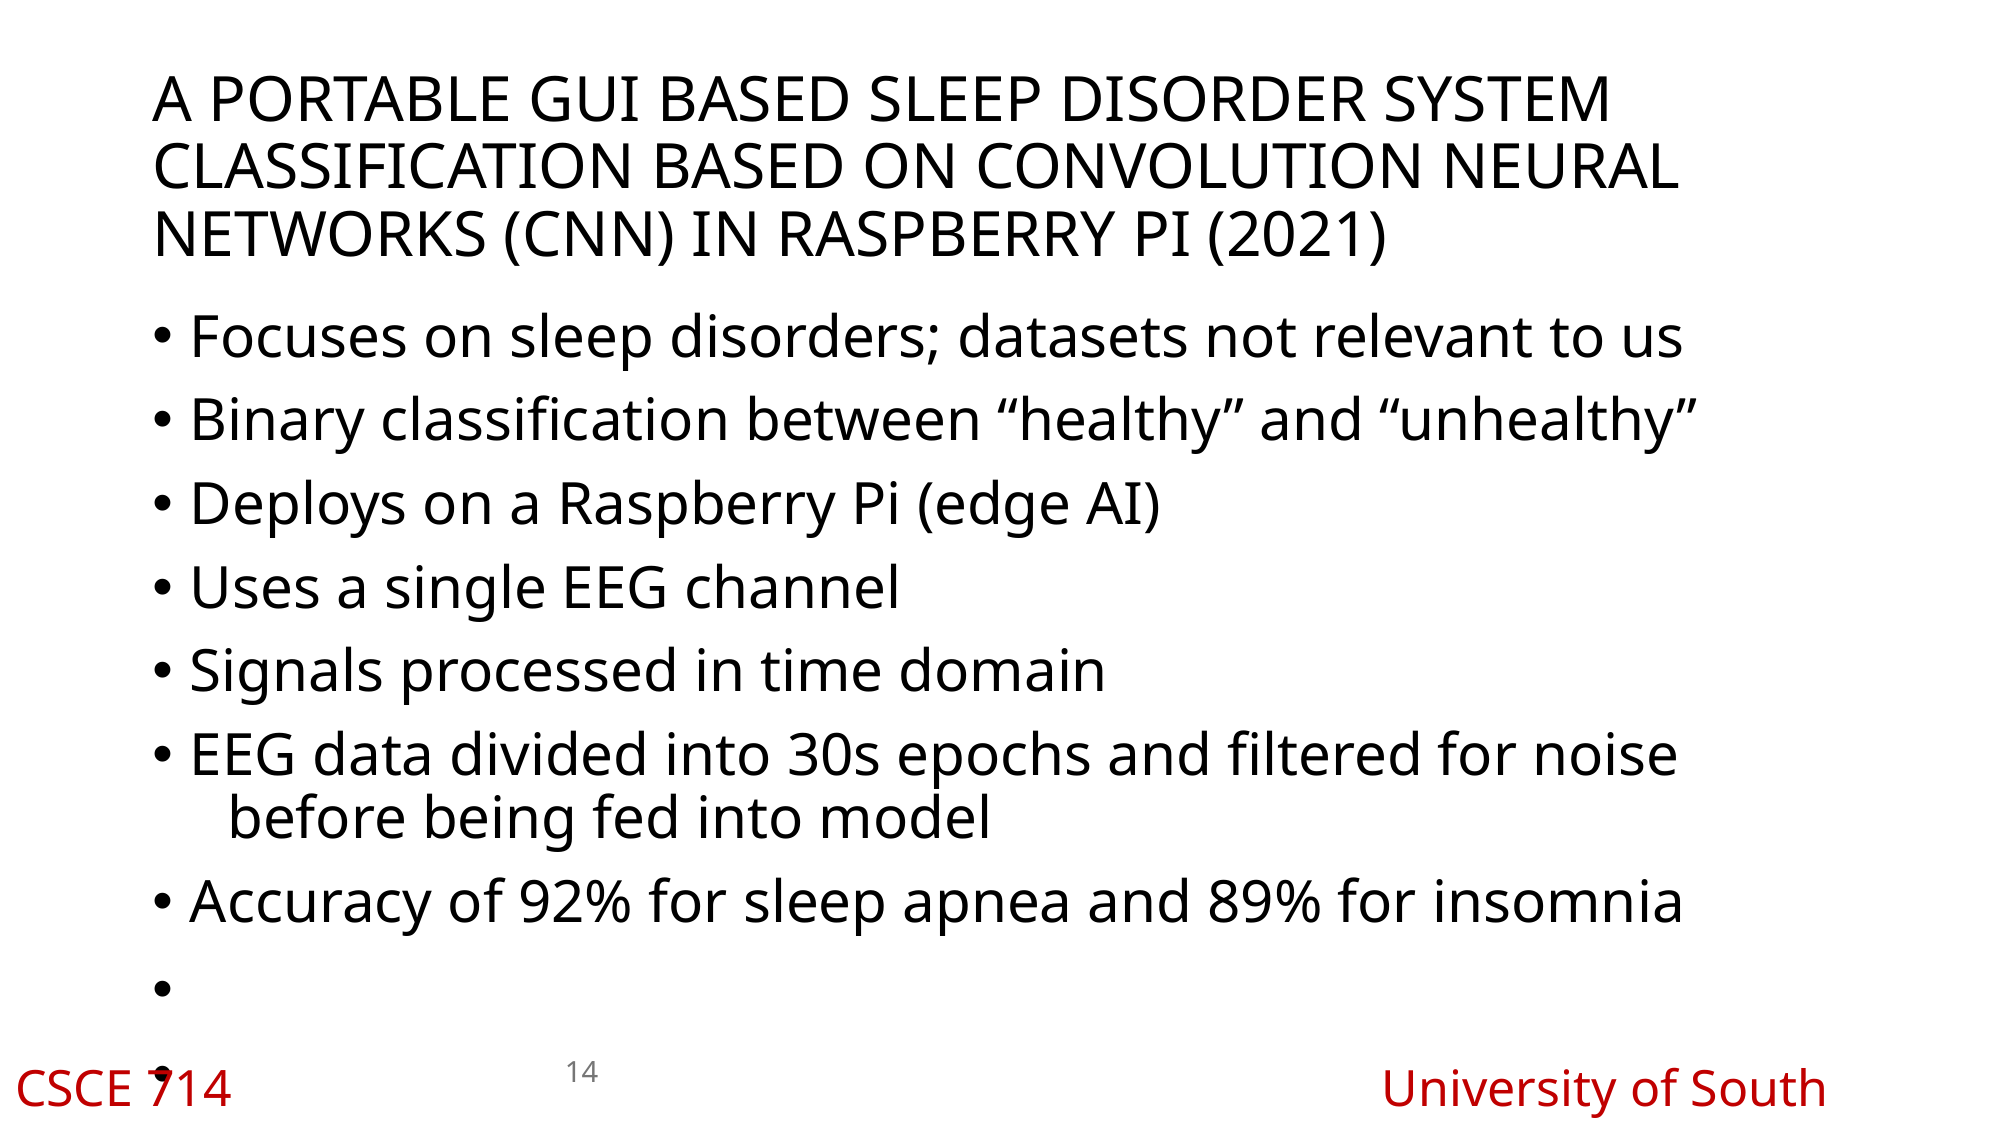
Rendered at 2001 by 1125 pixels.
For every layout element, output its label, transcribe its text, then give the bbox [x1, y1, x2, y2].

title A PORTABLE GUI BASED SLEEP DISORDER SYSTEM CLASSIFICATION BASED ON CONVOLUTION NEURAL NETWORKS (CNN) IN RASPBERRY PI (2021) [137, 59, 1863, 278]
text_box University of South Carolina [1366, 1049, 2000, 1125]
list Focuses on sleep disorders; datasets not relevant to us Binary classification between “healthy” and “unhealthy” Deploys on a Raspberry Pi (edge AI) Uses a single EEG channel Signals processed in time domain EEG data divided into 30s epochs and filtered for noise before being fed into model Accuracy of 92% for sleep apnea and 89% for insomnia [137, 299, 1863, 1014]
text_box CSCE 714 [0, 1049, 249, 1125]
text_box [549, 1042, 1000, 1103]
